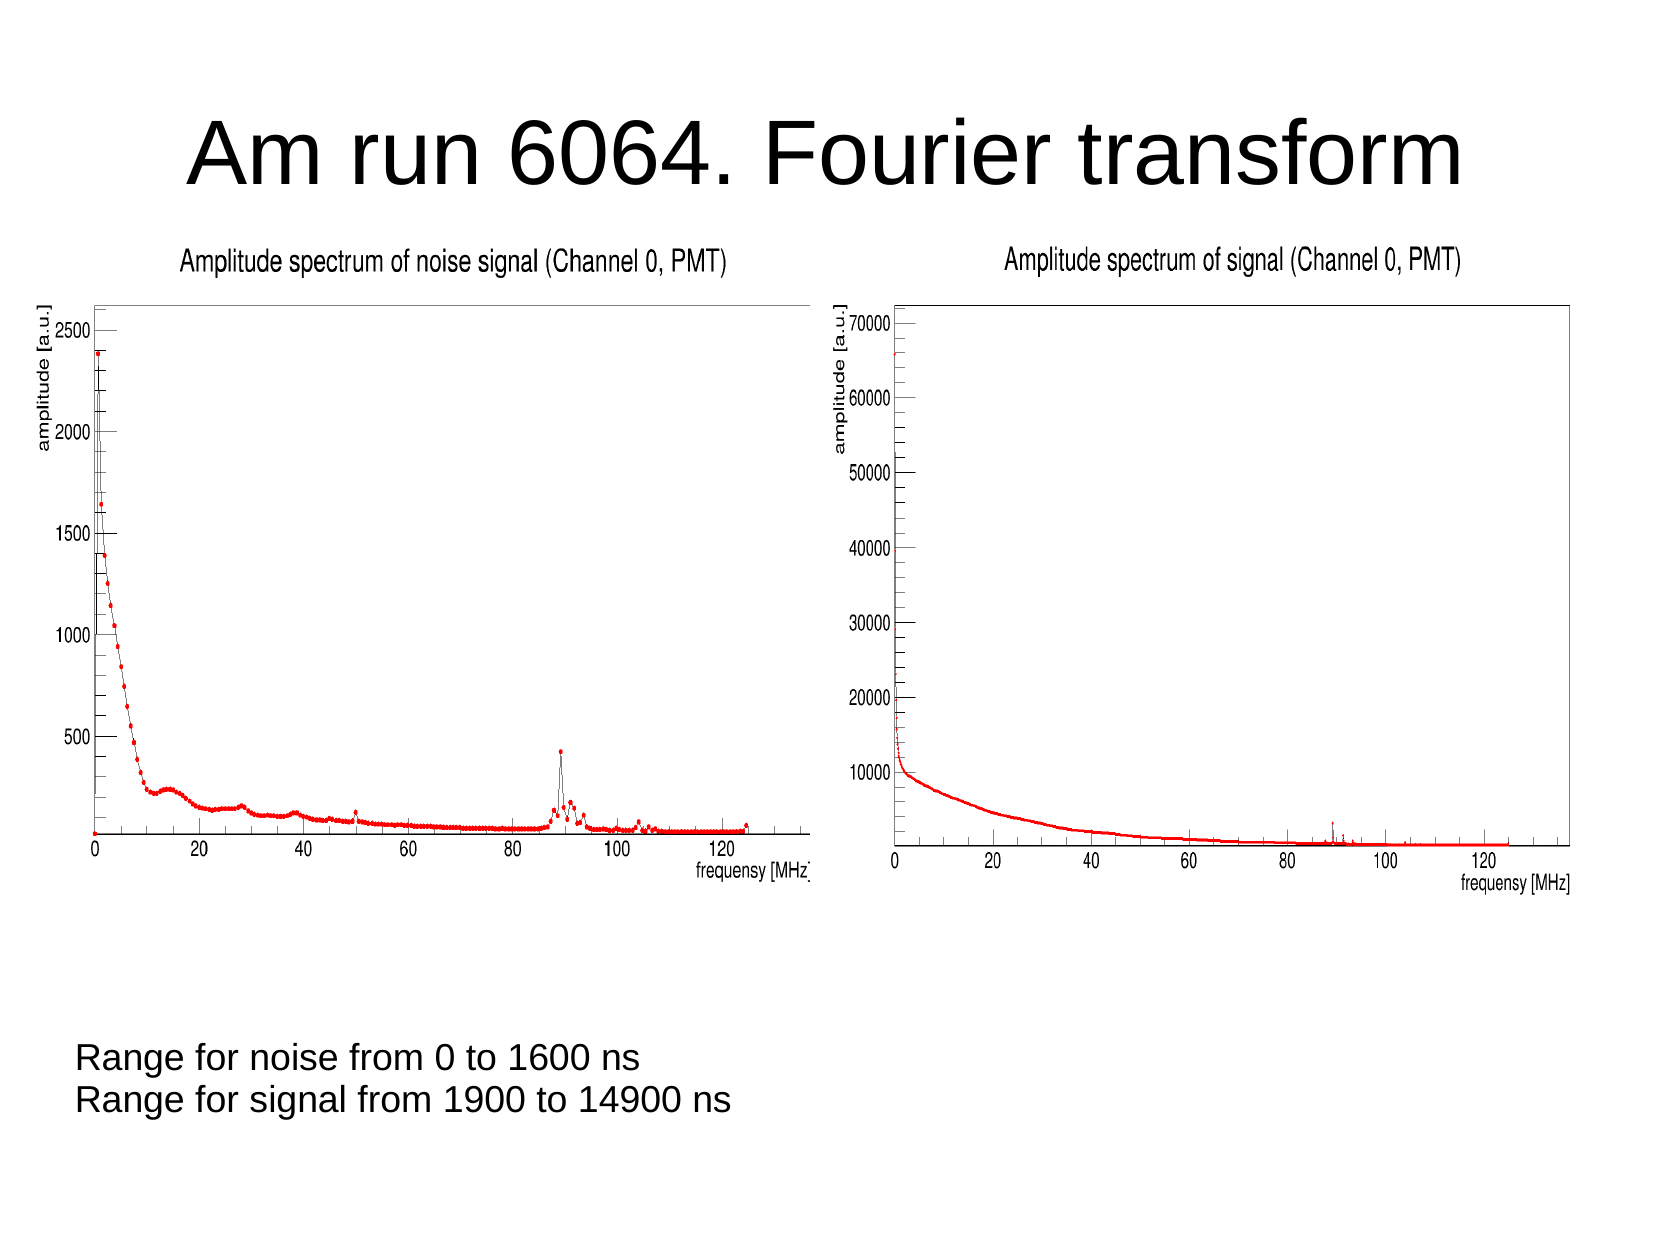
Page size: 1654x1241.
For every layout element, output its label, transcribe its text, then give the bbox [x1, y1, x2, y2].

picture [5, 237, 1654, 913]
title Am run 6064. Fourier transform [82, 49, 1571, 239]
text_box Range for noise from 0 to 1600 ns Range for signal from 1900 to 14900 ns [60, 1029, 772, 1171]
